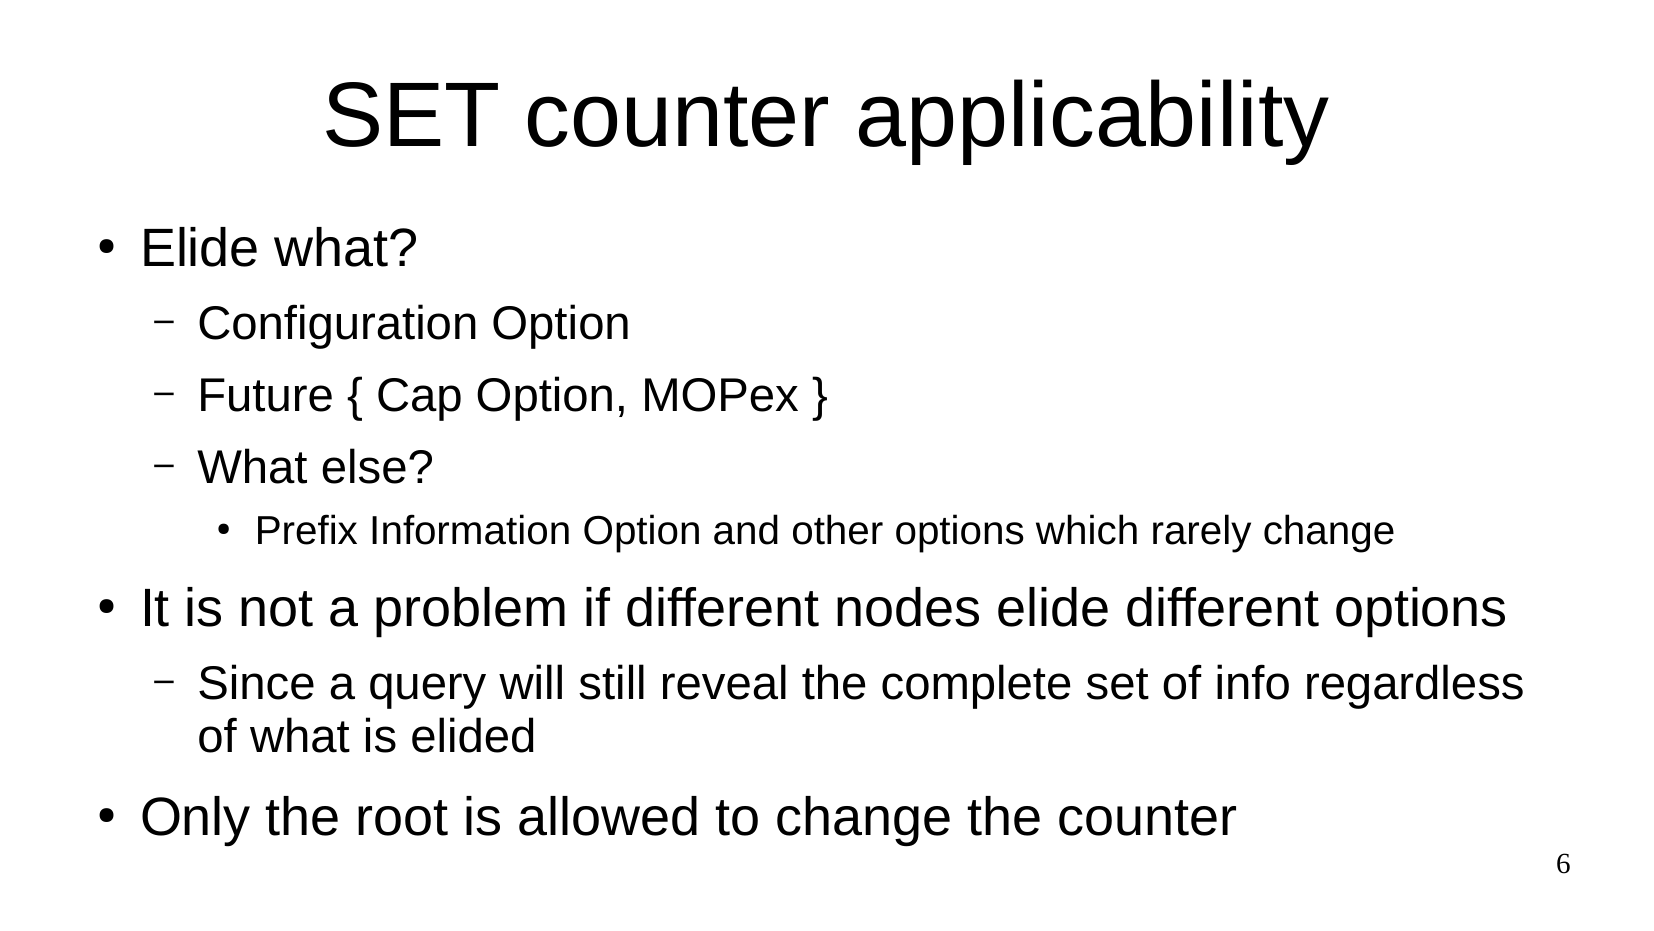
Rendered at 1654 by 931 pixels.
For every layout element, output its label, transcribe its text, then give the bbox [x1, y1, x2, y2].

list Elide what? Configuration Option Future { Cap Option, MOPex } What else? Prefix Information Option and other options which rarely change It is not a problem if different nodes elide different options Since a query will still reveal the complete set of info regardless of what is elided Only the root is allowed to change the counter [82, 217, 1571, 851]
title SET counter applicability [82, 37, 1571, 193]
